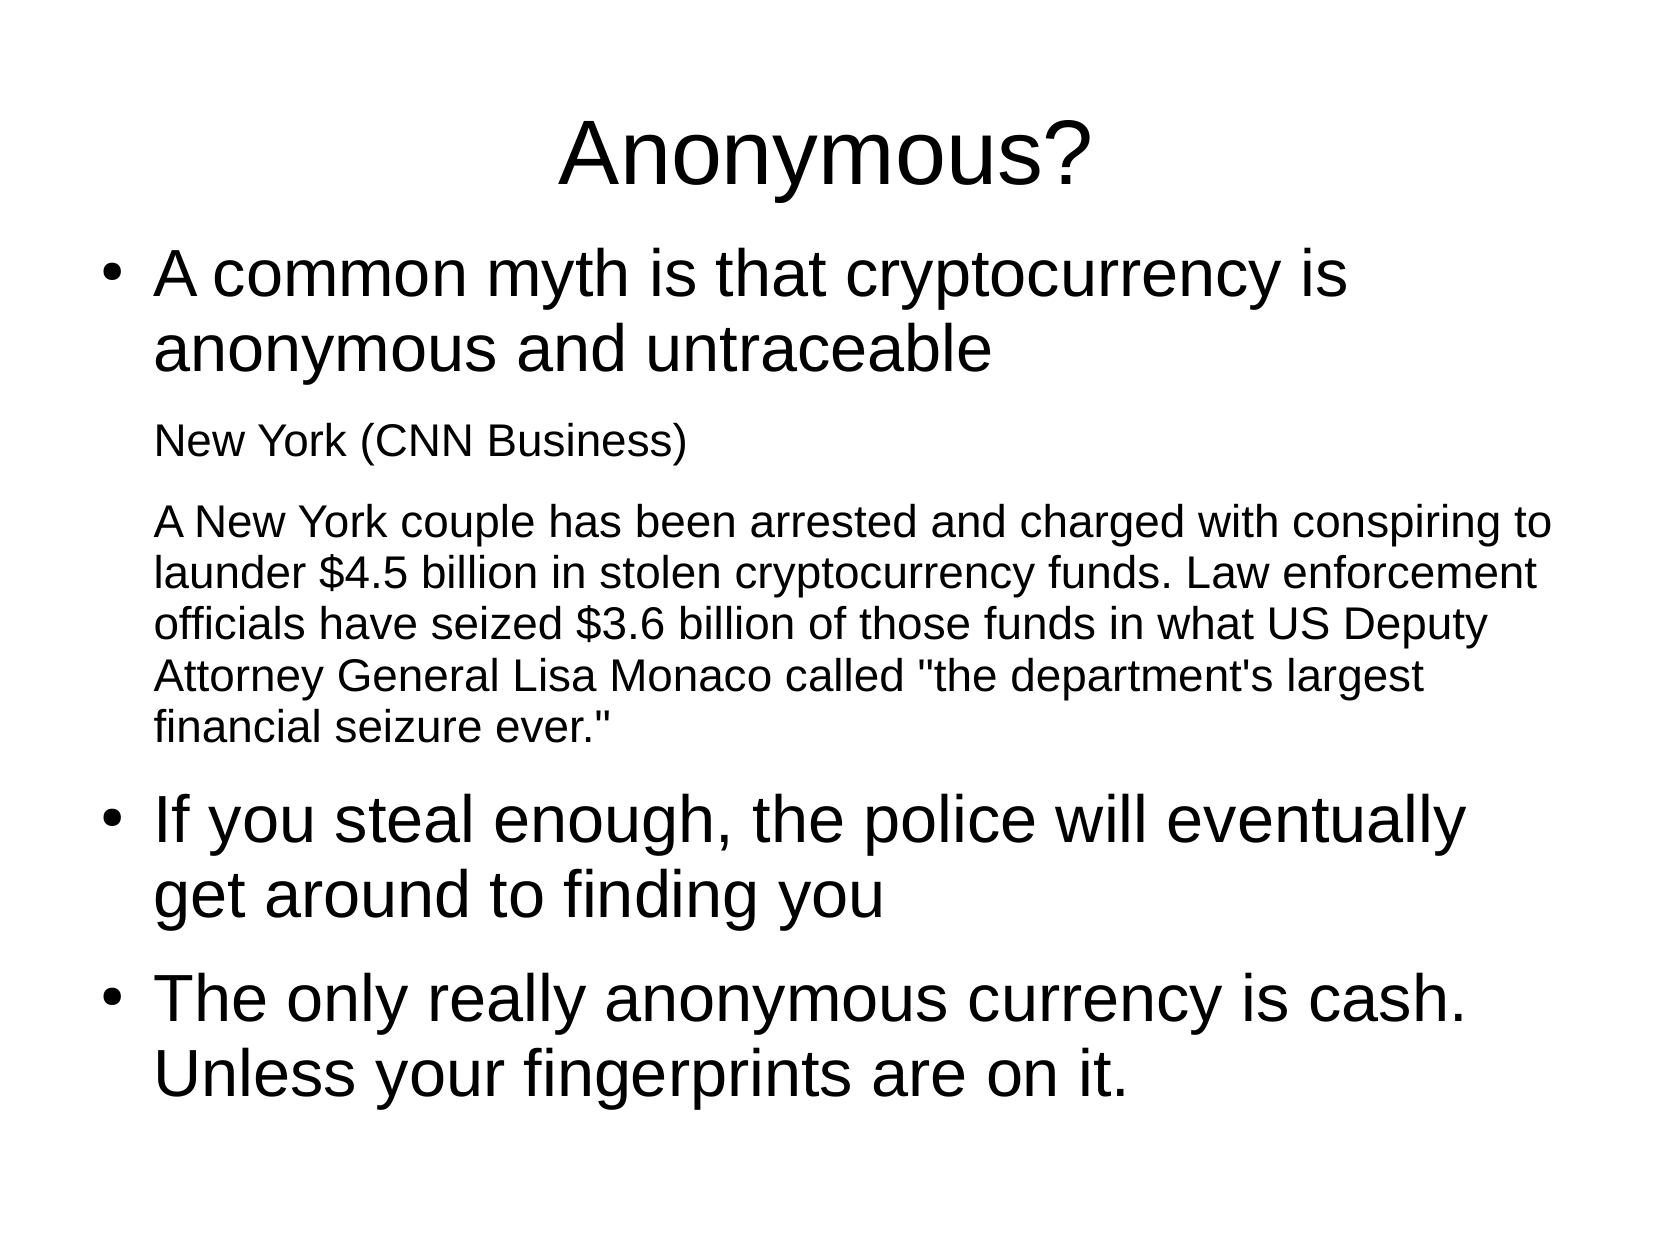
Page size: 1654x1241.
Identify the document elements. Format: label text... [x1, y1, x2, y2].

list A common myth is that cryptocurrency is anonymous and untraceable New York (CNN Business) A New York couple has been arrested and charged with conspiring to launder $4.5 billion in stolen cryptocurrency funds. Law enforcement officials have seized $3.6 billion of those funds in what US Deputy Attorney General Lisa Monaco called "the department's largest financial seizure ever." If you steal enough, the police will eventually get around to finding you The only really anonymous currency is cash. Unless your fingerprints are on it. [82, 236, 1571, 1241]
title Anonymous? [82, 49, 1571, 236]
